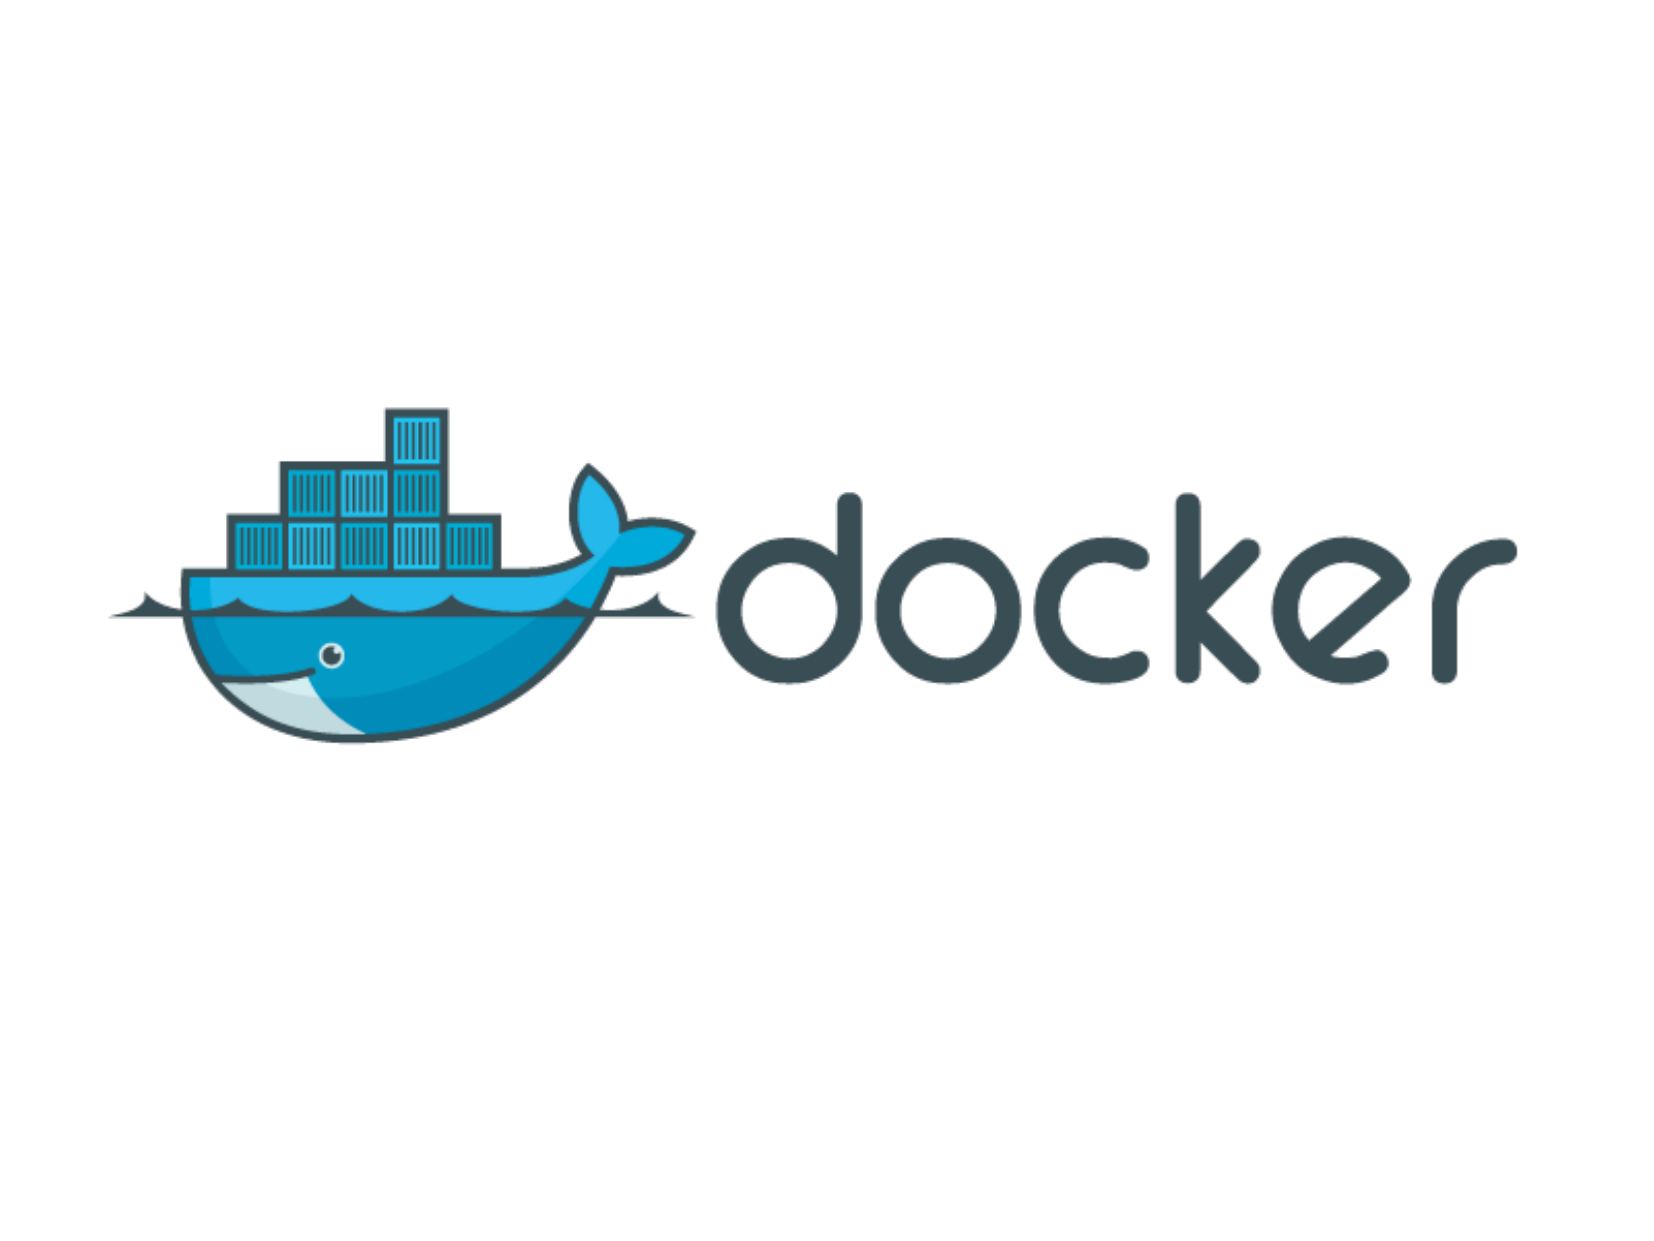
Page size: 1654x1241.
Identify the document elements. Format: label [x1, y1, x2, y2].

picture [0, 307, 1635, 863]
